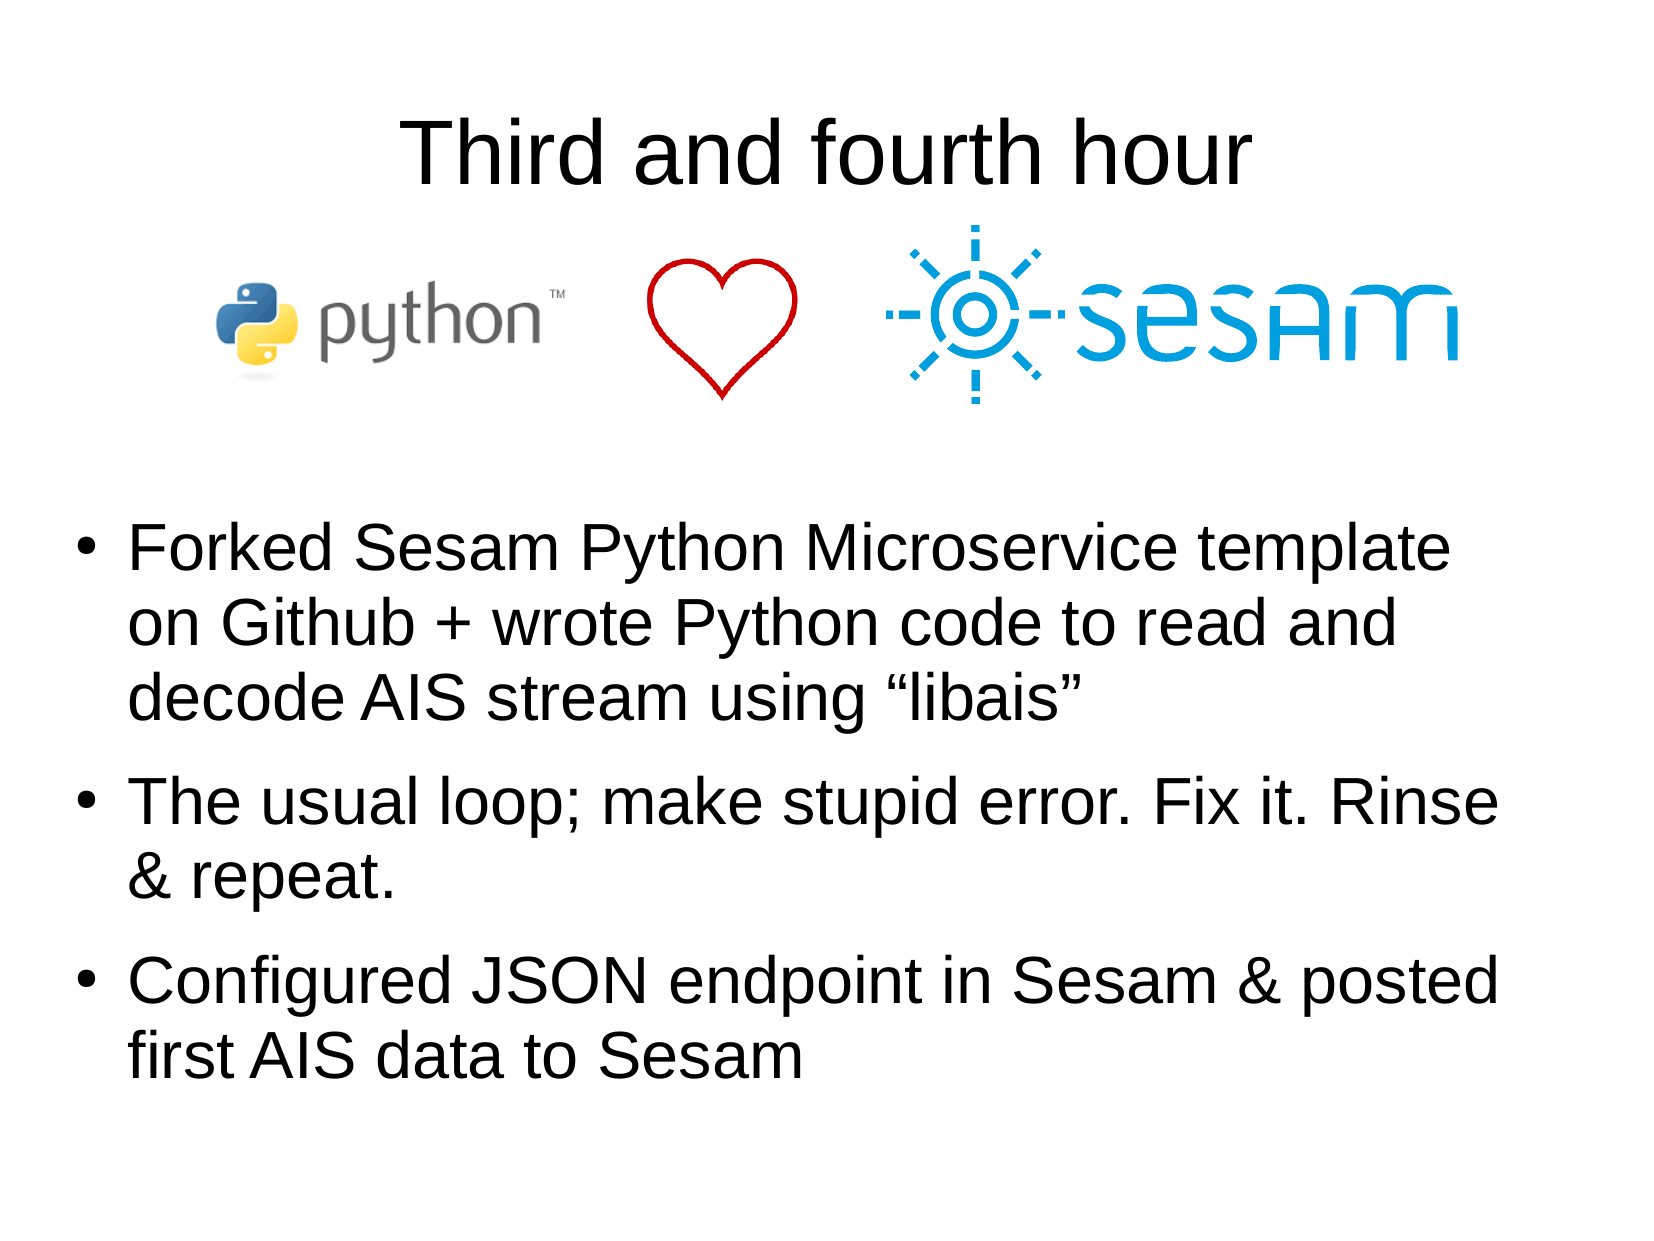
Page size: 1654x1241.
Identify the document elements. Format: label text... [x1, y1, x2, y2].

picture [615, 253, 818, 406]
list Forked Sesam Python Microservice template on Github + wrote Python code to read and decode AIS stream using “libais” The usual loop; make stupid error. Fix it. Rinse & repeat. Configured JSON endpoint in Sesam & posted first AIS data to Sesam [56, 510, 1546, 1170]
picture [885, 224, 1471, 406]
title Third and fourth hour [82, 49, 1571, 257]
picture [180, 242, 601, 421]
